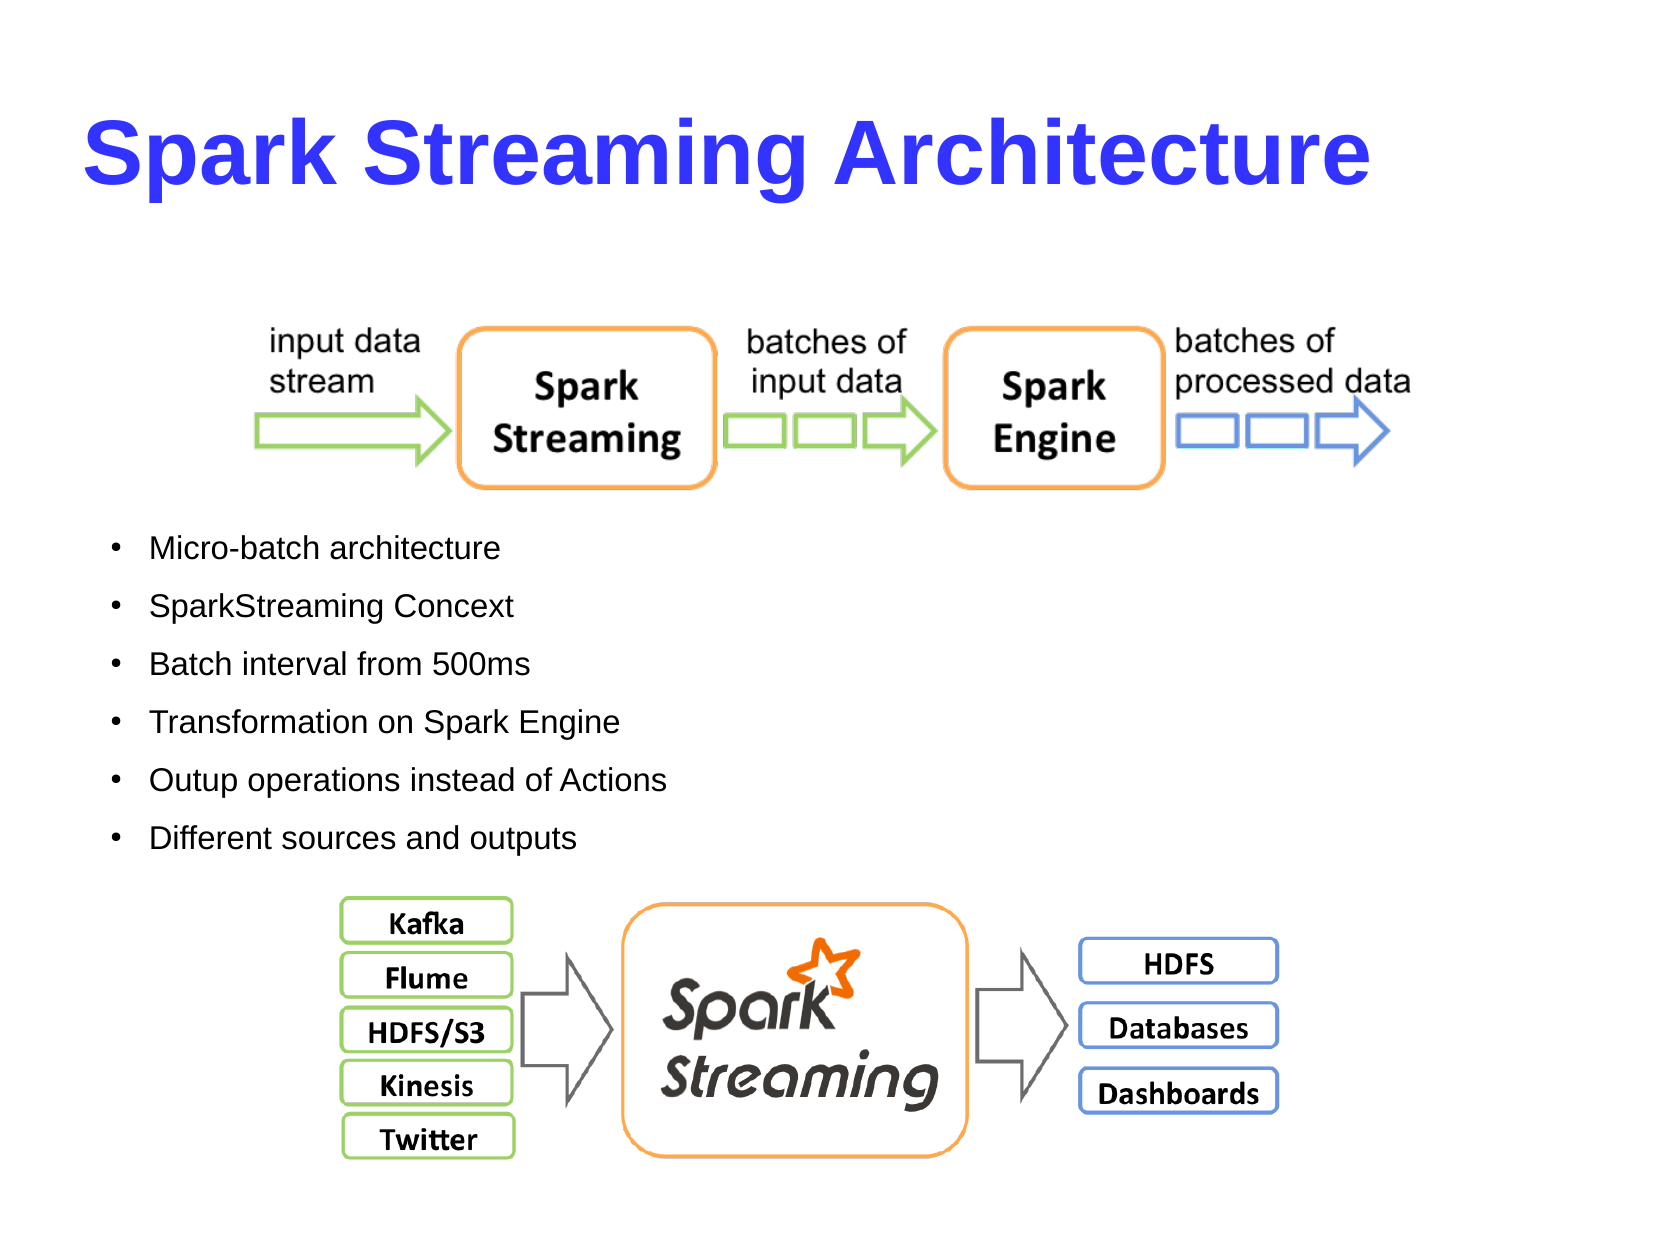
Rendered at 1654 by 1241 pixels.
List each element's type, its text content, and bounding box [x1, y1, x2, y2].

title Spark Streaming Architecture [82, 49, 1571, 257]
list Micro-batch architecture SparkStreaming Concext Batch interval from 500ms Transformation on Spark Engine Outup operations instead of Actions Different sources and outputs [97, 529, 1576, 859]
picture [296, 839, 1321, 1223]
picture [212, 256, 1486, 541]
